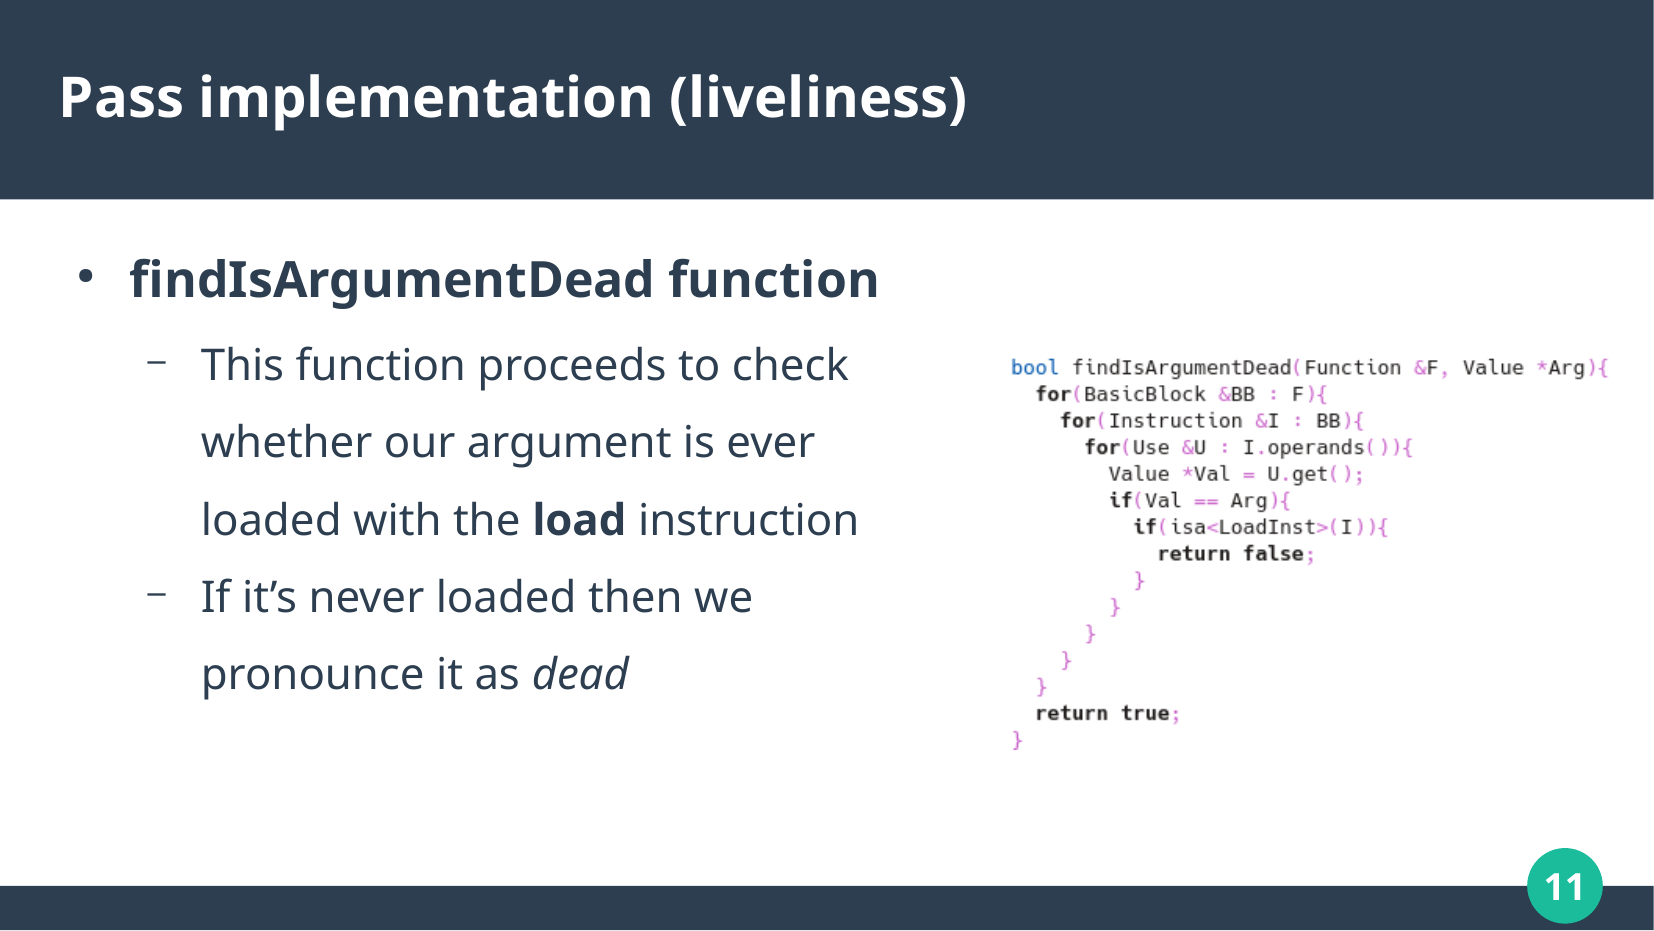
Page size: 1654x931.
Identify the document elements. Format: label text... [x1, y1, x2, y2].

list findIsArgumentDead function This function proceeds to check whether our argument is ever loaded with the load instruction If it’s never loaded then we pronounce it as dead [59, 243, 1595, 864]
picture [992, 334, 1613, 751]
title Pass implementation (liveliness) [59, 37, 1595, 155]
